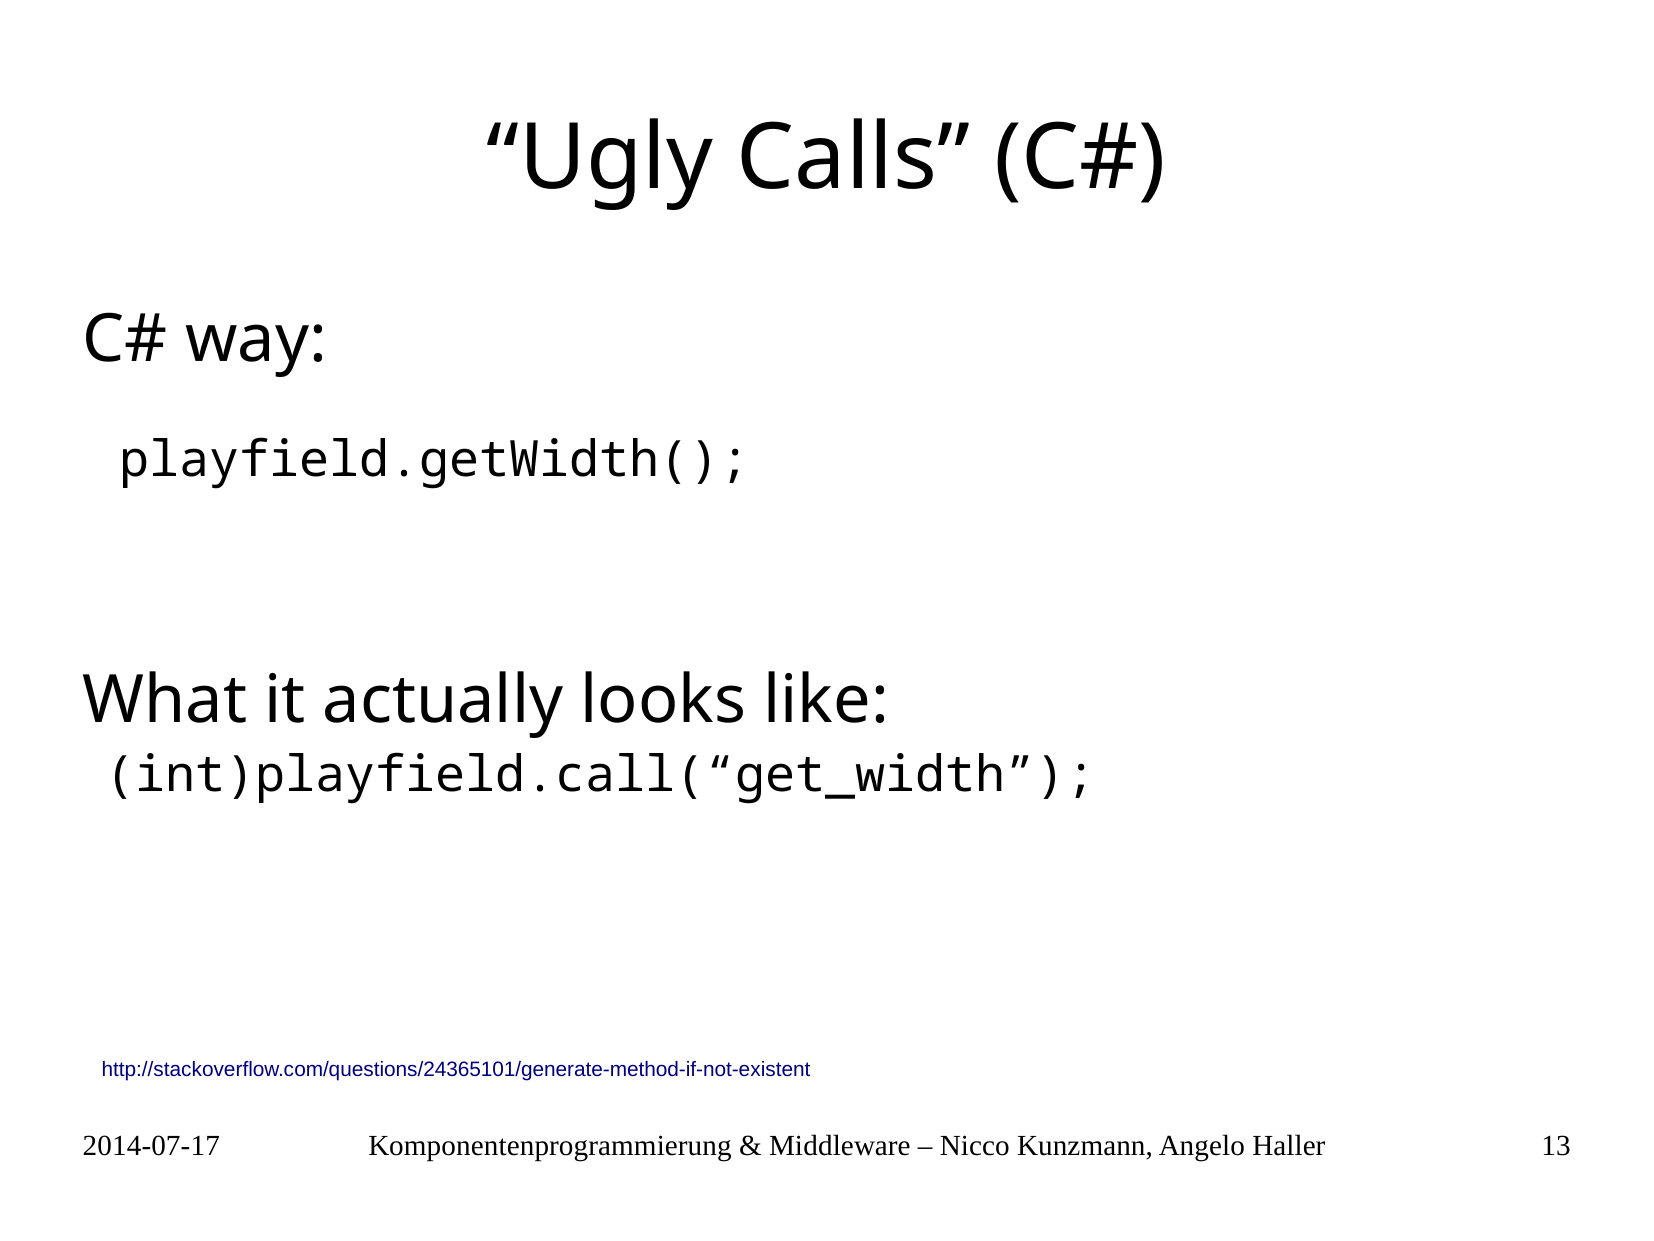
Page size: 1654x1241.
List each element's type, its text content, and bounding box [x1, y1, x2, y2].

list C# way: What it actually looks like: [82, 290, 1571, 1010]
text_box http://stackoverflow.com/questions/24365101/generate-method-if-not-existent [86, 1050, 1396, 1111]
title “Ugly Calls” (C#) [82, 49, 1571, 257]
